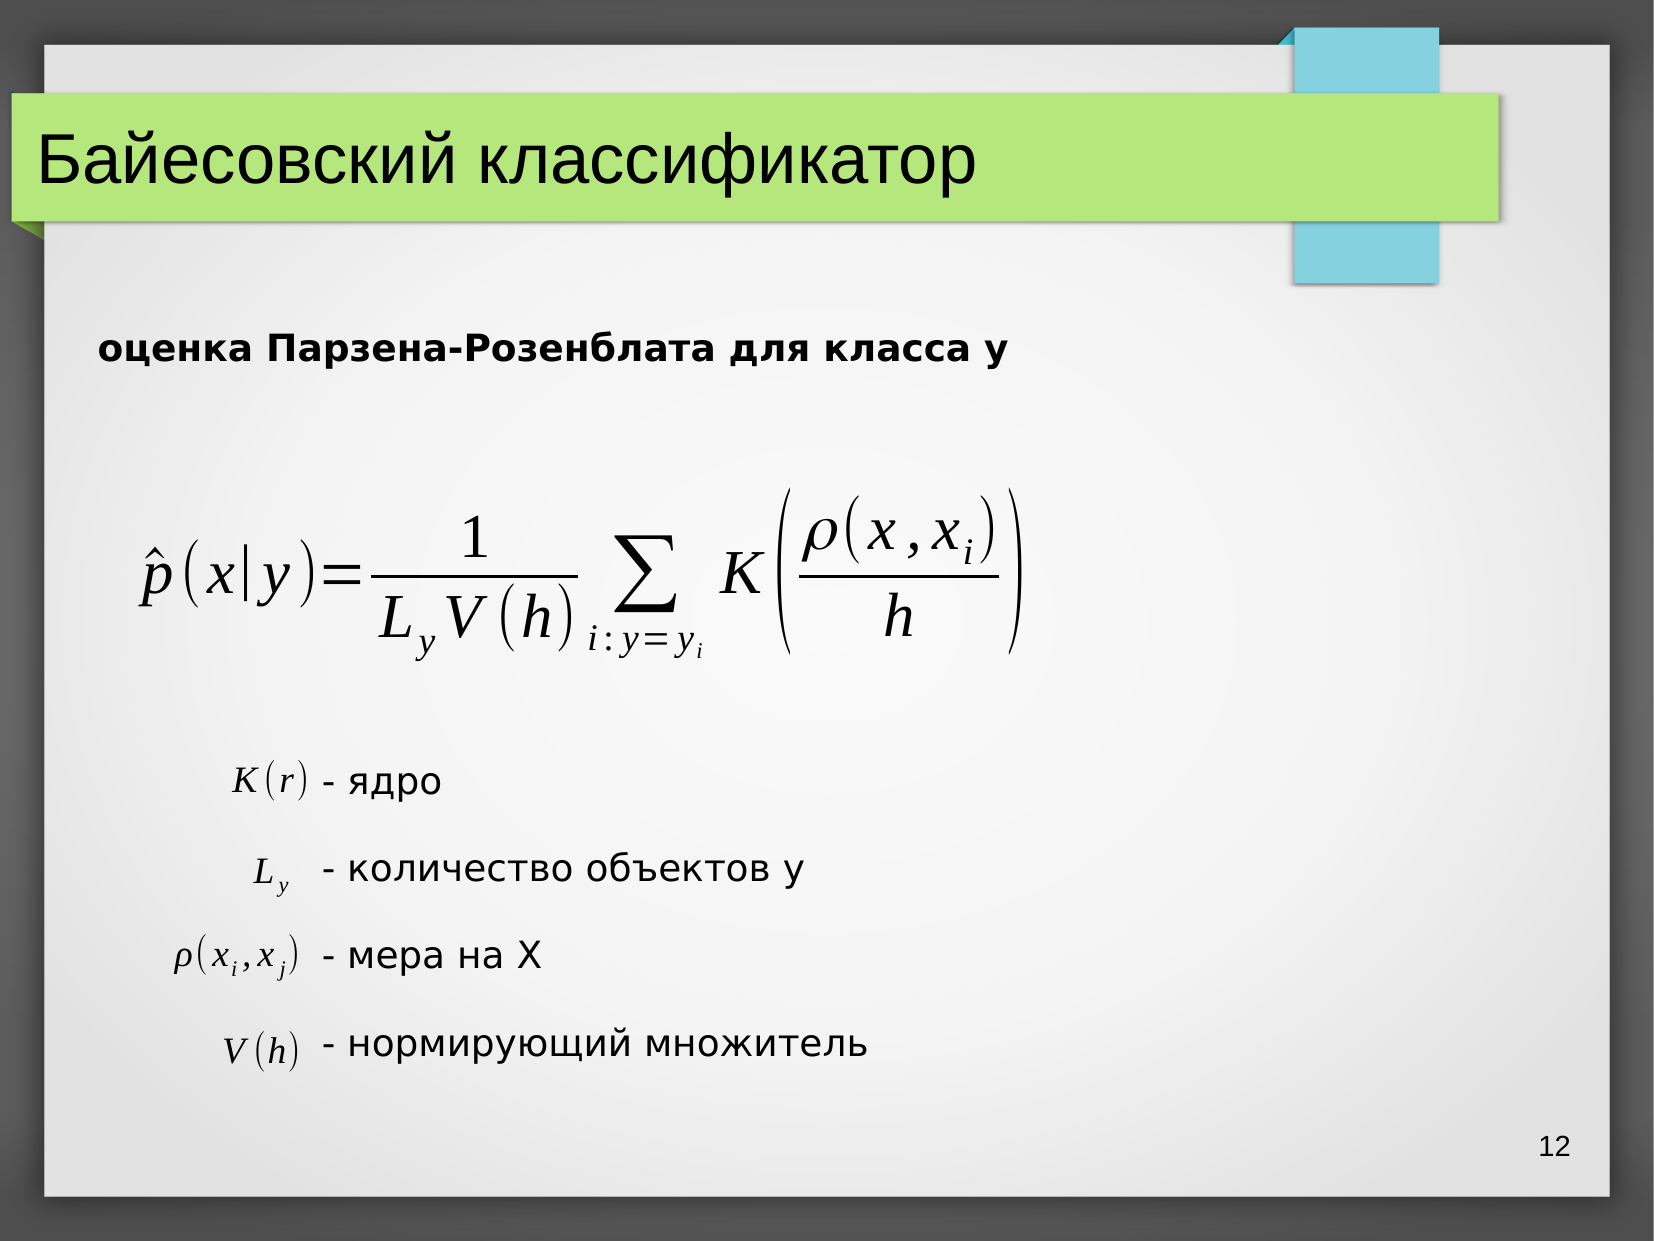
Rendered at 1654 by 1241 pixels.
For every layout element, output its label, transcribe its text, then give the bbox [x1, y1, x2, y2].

text_box - ядро - количество объектов y - мера на X - нормирующий множитель [307, 752, 1111, 1114]
chart [224, 757, 316, 804]
chart [215, 1029, 308, 1075]
title Байесовский классификатор [35, 118, 1489, 200]
picture [0, 0, 1654, 1241]
chart [129, 484, 1034, 664]
text_box оценка Парзена-Розенблата для класса y [82, 318, 1040, 407]
chart [165, 932, 307, 981]
chart [245, 850, 296, 898]
